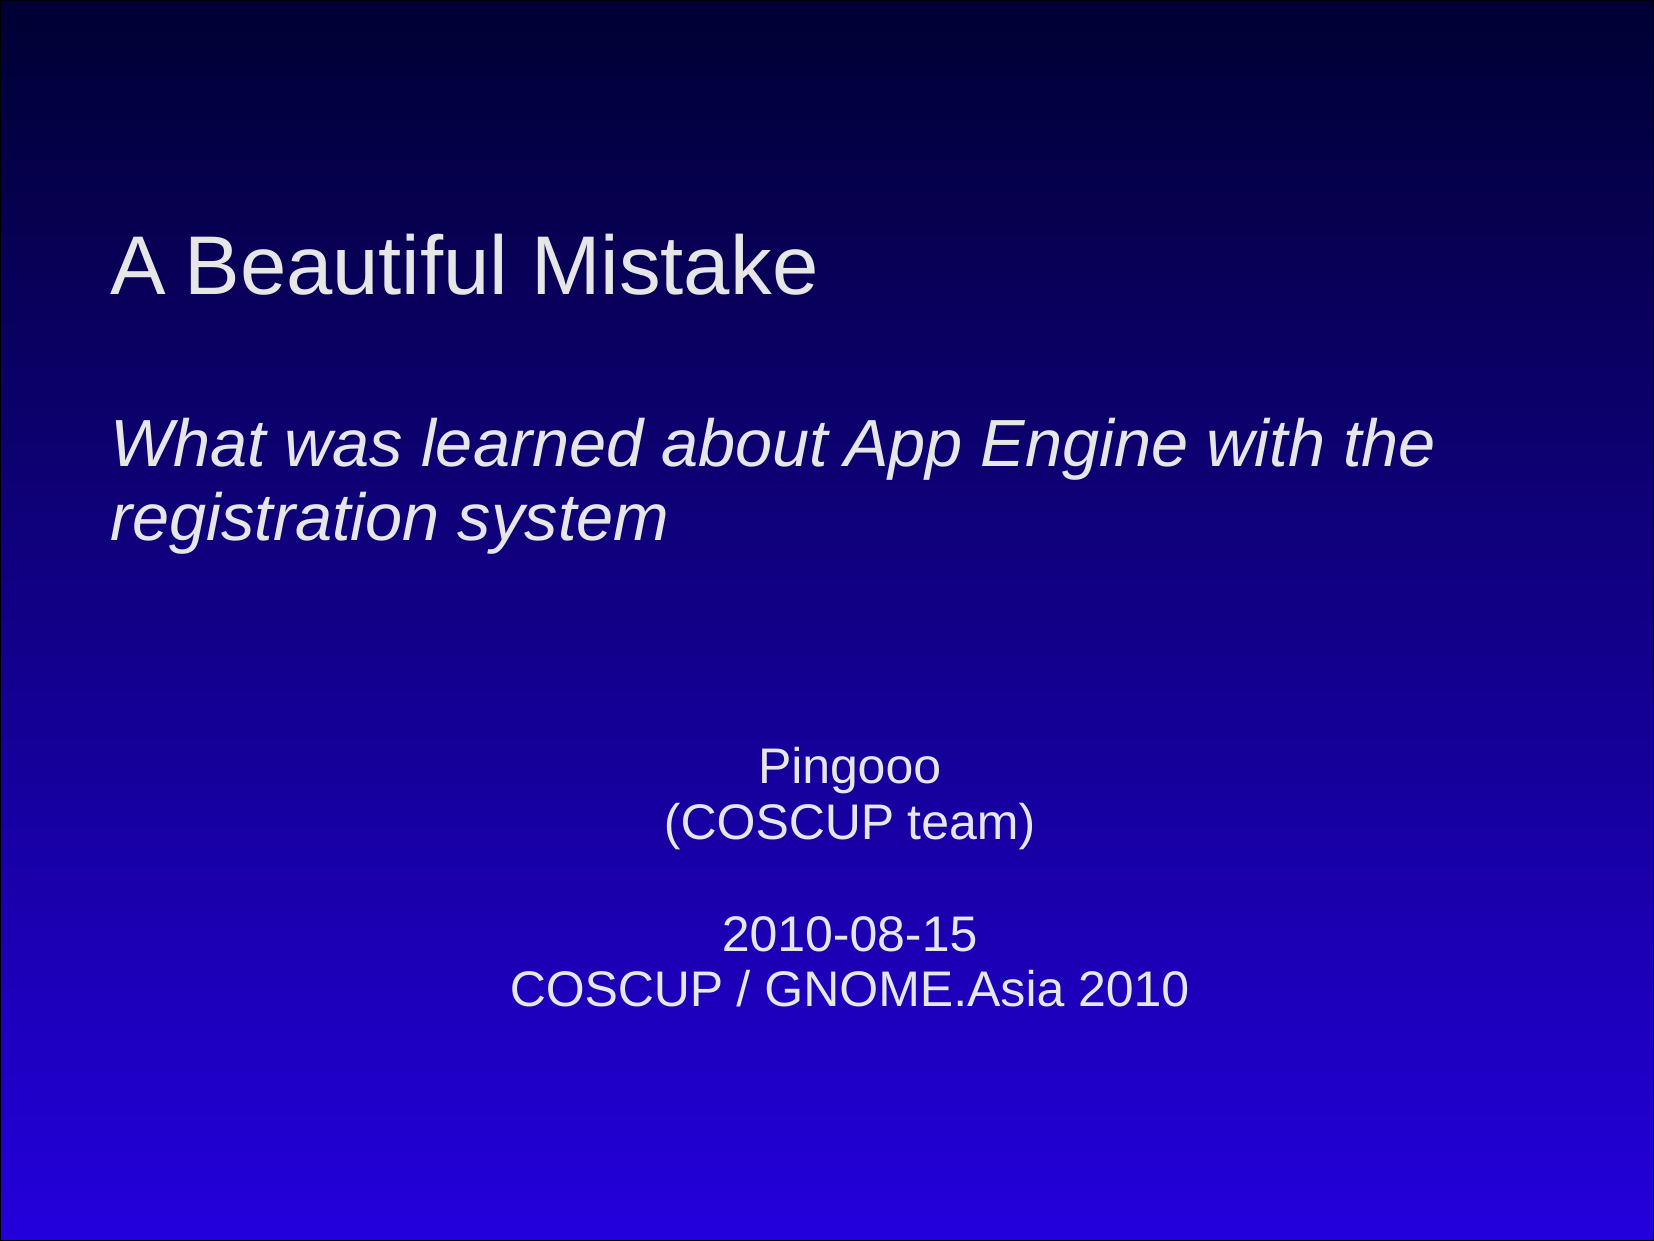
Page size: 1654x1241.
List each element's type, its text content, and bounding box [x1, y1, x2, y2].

text_box A Beautiful Mistake What was learned about App Engine with the registration system [95, 212, 1559, 563]
text_box Pingooo (COSCUP team) 2010-08-15 COSCUP / GNOME.Asia 2010 [495, 731, 1204, 1025]
